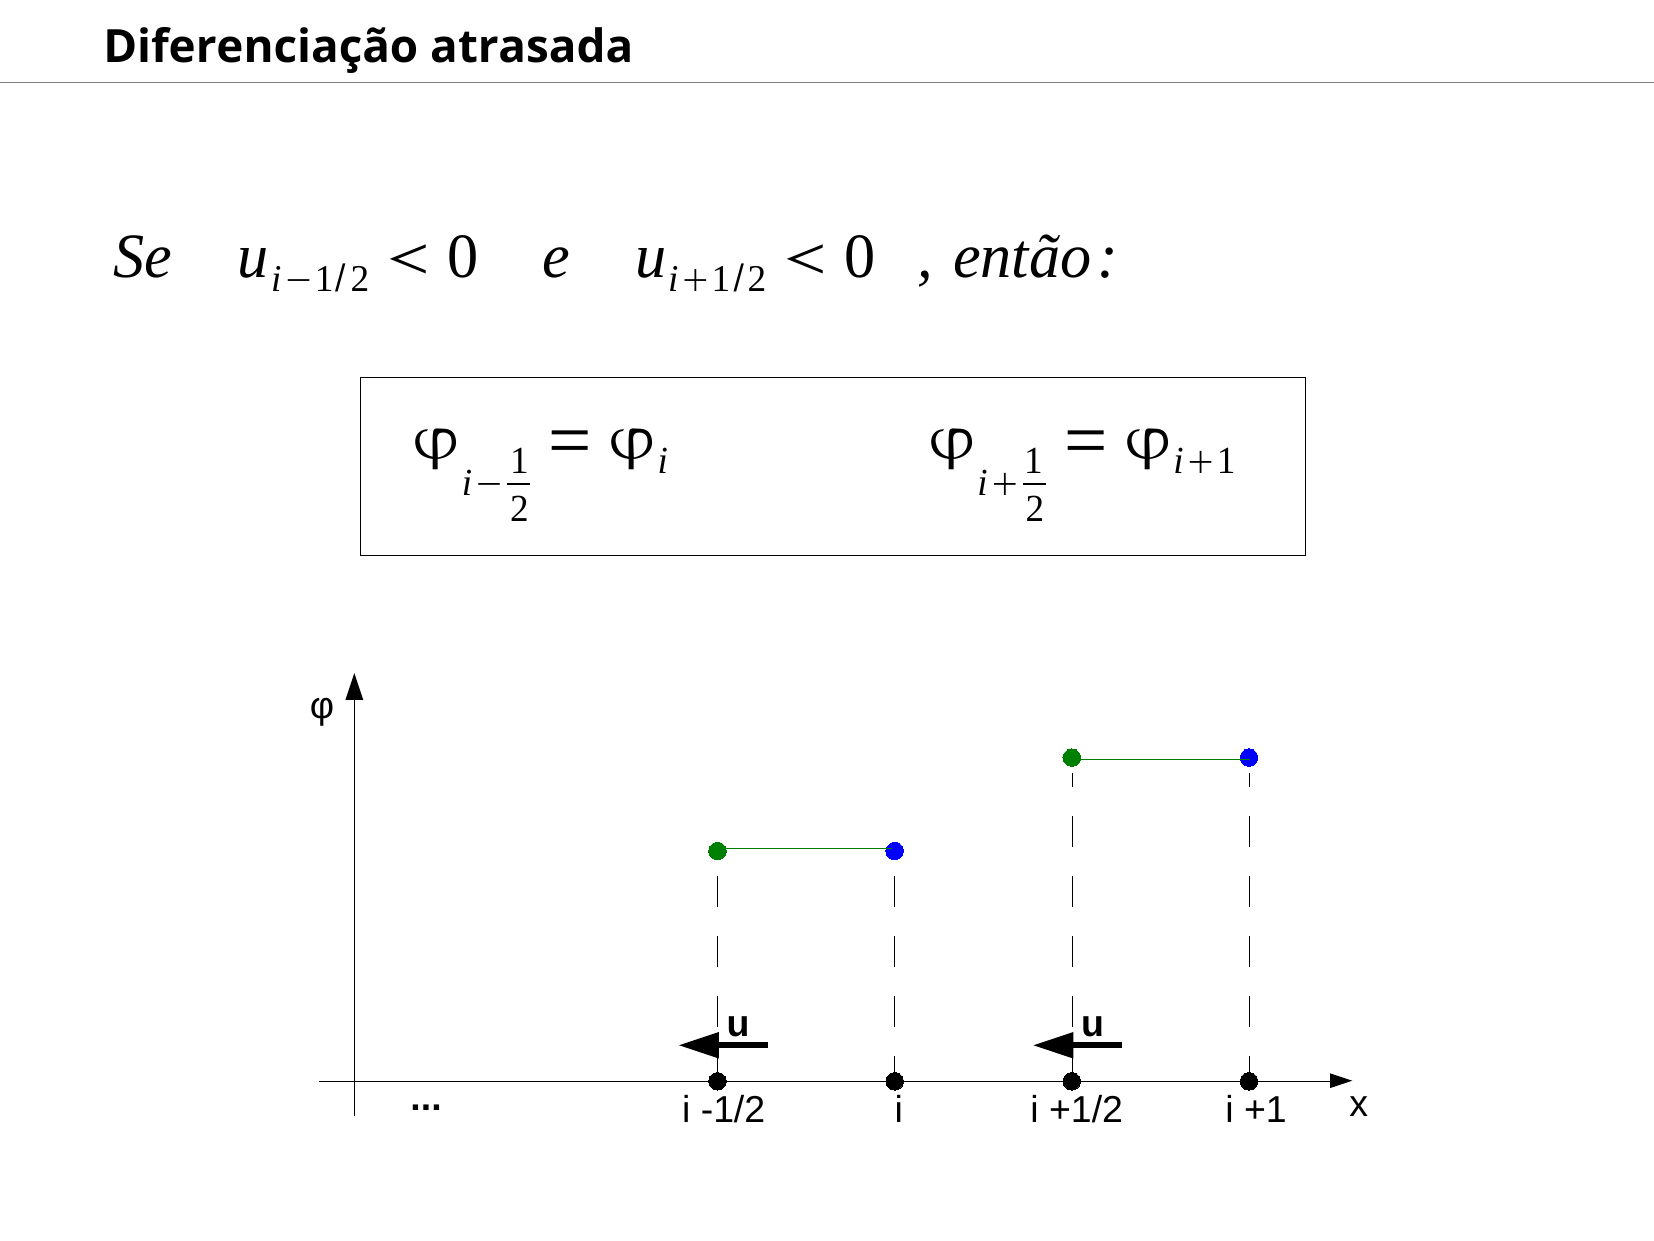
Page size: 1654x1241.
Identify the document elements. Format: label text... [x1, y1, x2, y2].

text_box [885, 1072, 894, 1081]
text_box [1063, 1072, 1072, 1081]
text_box u [1066, 994, 1119, 1052]
text_box i [879, 1082, 918, 1138]
text_box x [1334, 1074, 1383, 1132]
text_box [1240, 1072, 1258, 1091]
text_box i -1/2 [667, 1082, 781, 1138]
text_box [708, 1082, 727, 1091]
text_box Diferenciação atrasada [88, 5, 711, 77]
text_box [1062, 748, 1081, 767]
text_box [895, 1072, 904, 1081]
text_box ... [395, 1068, 457, 1126]
text_box [885, 842, 904, 860]
text_box [708, 842, 727, 860]
text_box φ [295, 677, 350, 735]
text_box [708, 1072, 717, 1081]
text_box [1063, 1082, 1081, 1091]
text_box i +1 [1210, 1080, 1302, 1138]
text_box [1240, 748, 1258, 767]
text_box i +1/2 [1015, 1082, 1139, 1138]
text_box [886, 1082, 904, 1091]
text_box [718, 1072, 727, 1081]
text_box [1073, 1072, 1081, 1081]
chart [407, 401, 1242, 530]
text_box u [711, 994, 765, 1052]
chart [104, 220, 1125, 301]
